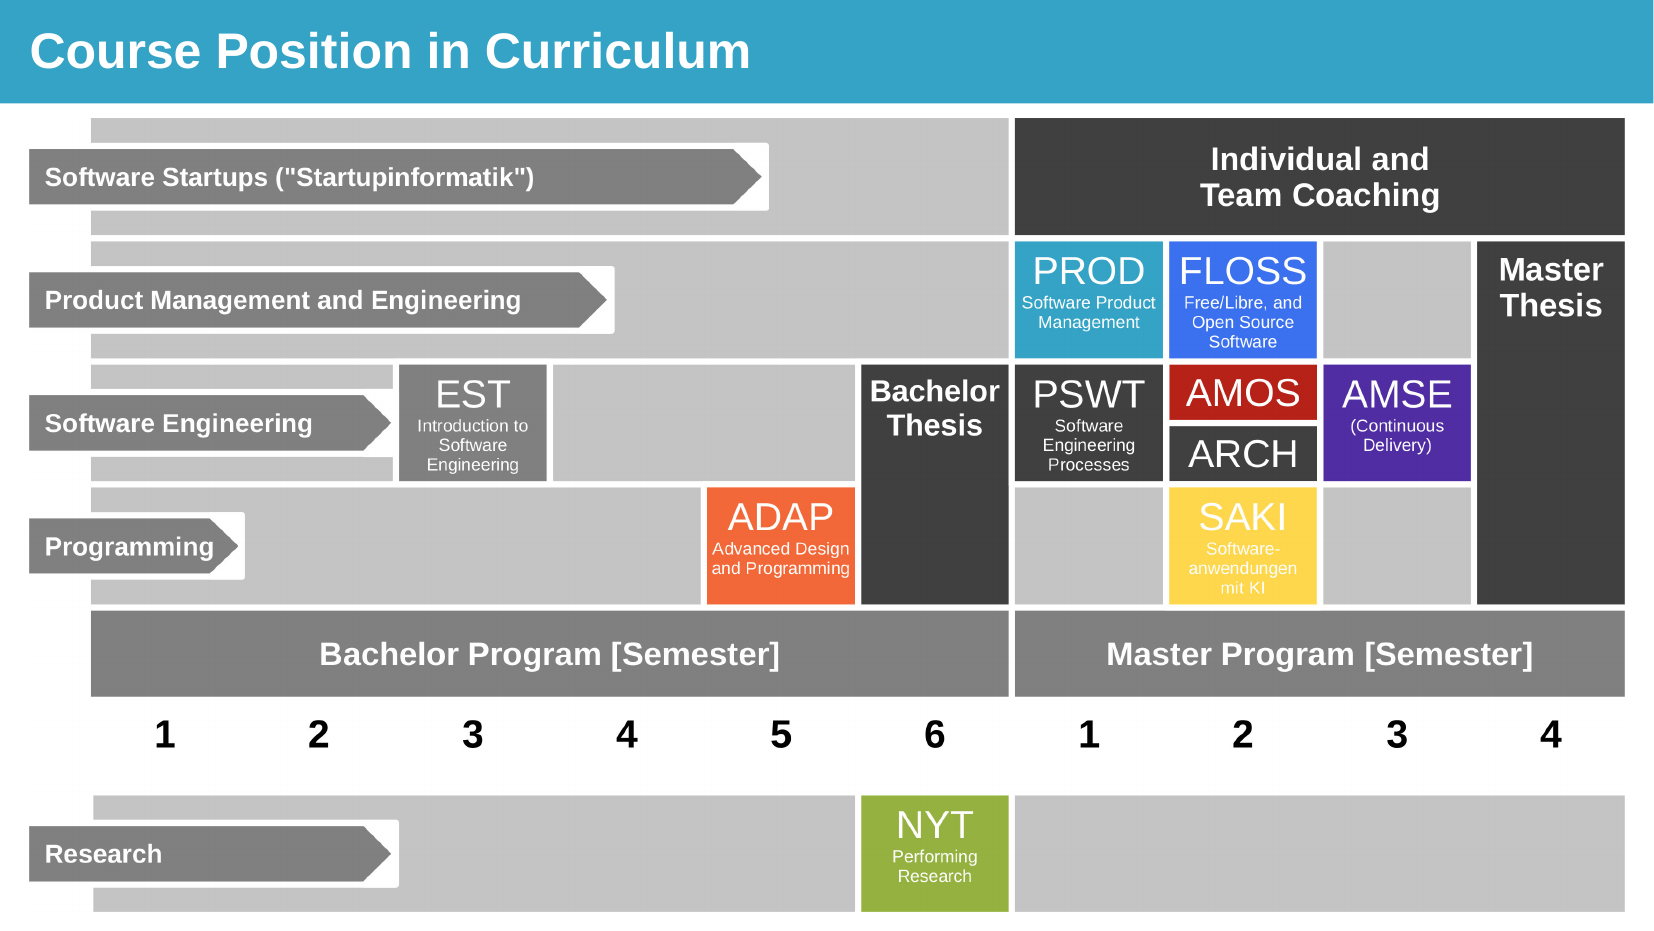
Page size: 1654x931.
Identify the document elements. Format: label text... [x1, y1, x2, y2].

title Course Position in Curriculum [0, 0, 1654, 104]
picture [29, 118, 1625, 912]
